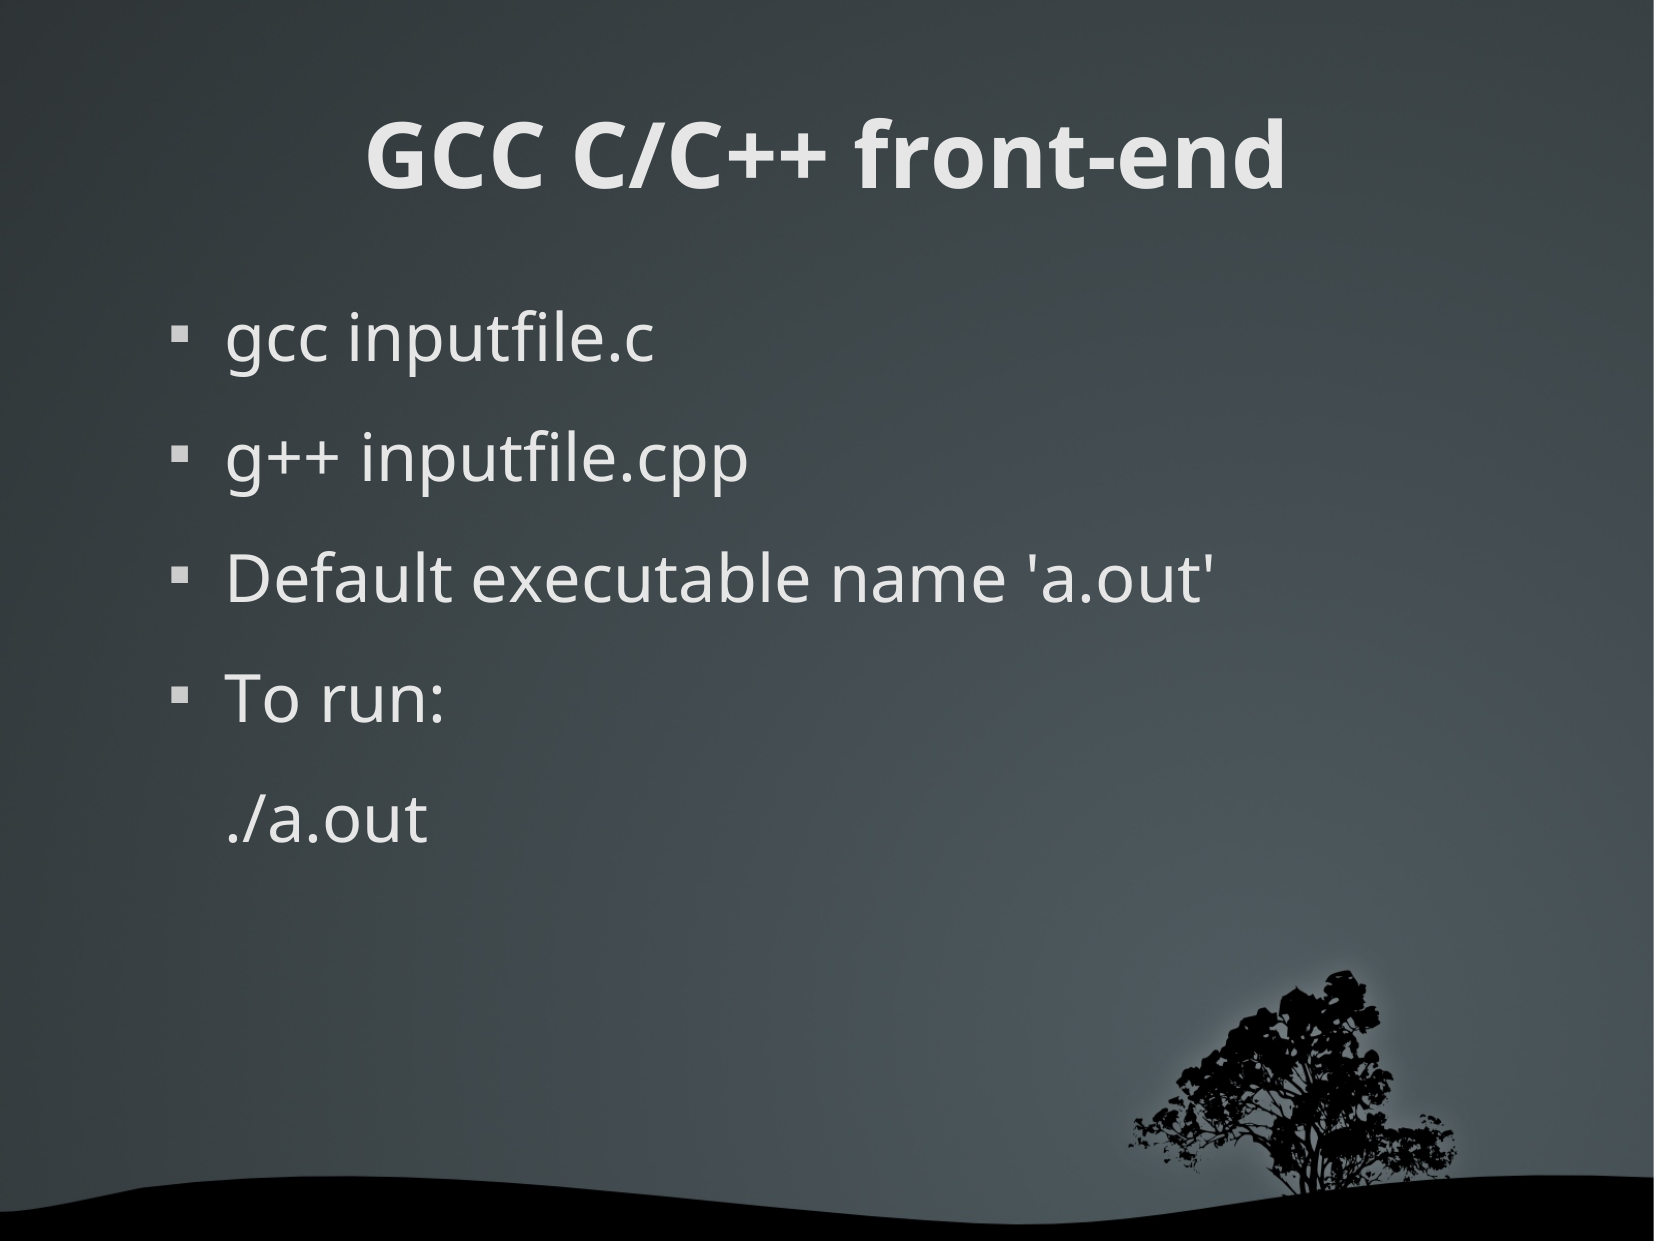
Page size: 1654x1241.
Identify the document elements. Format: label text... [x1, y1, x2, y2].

list gcc inputfile.c g++ inputfile.cpp Default executable name 'a.out' To run: ./a.out [82, 290, 1571, 1109]
title GCC C/C++ front-end [82, 49, 1571, 257]
picture [0, 0, 1654, 1241]
